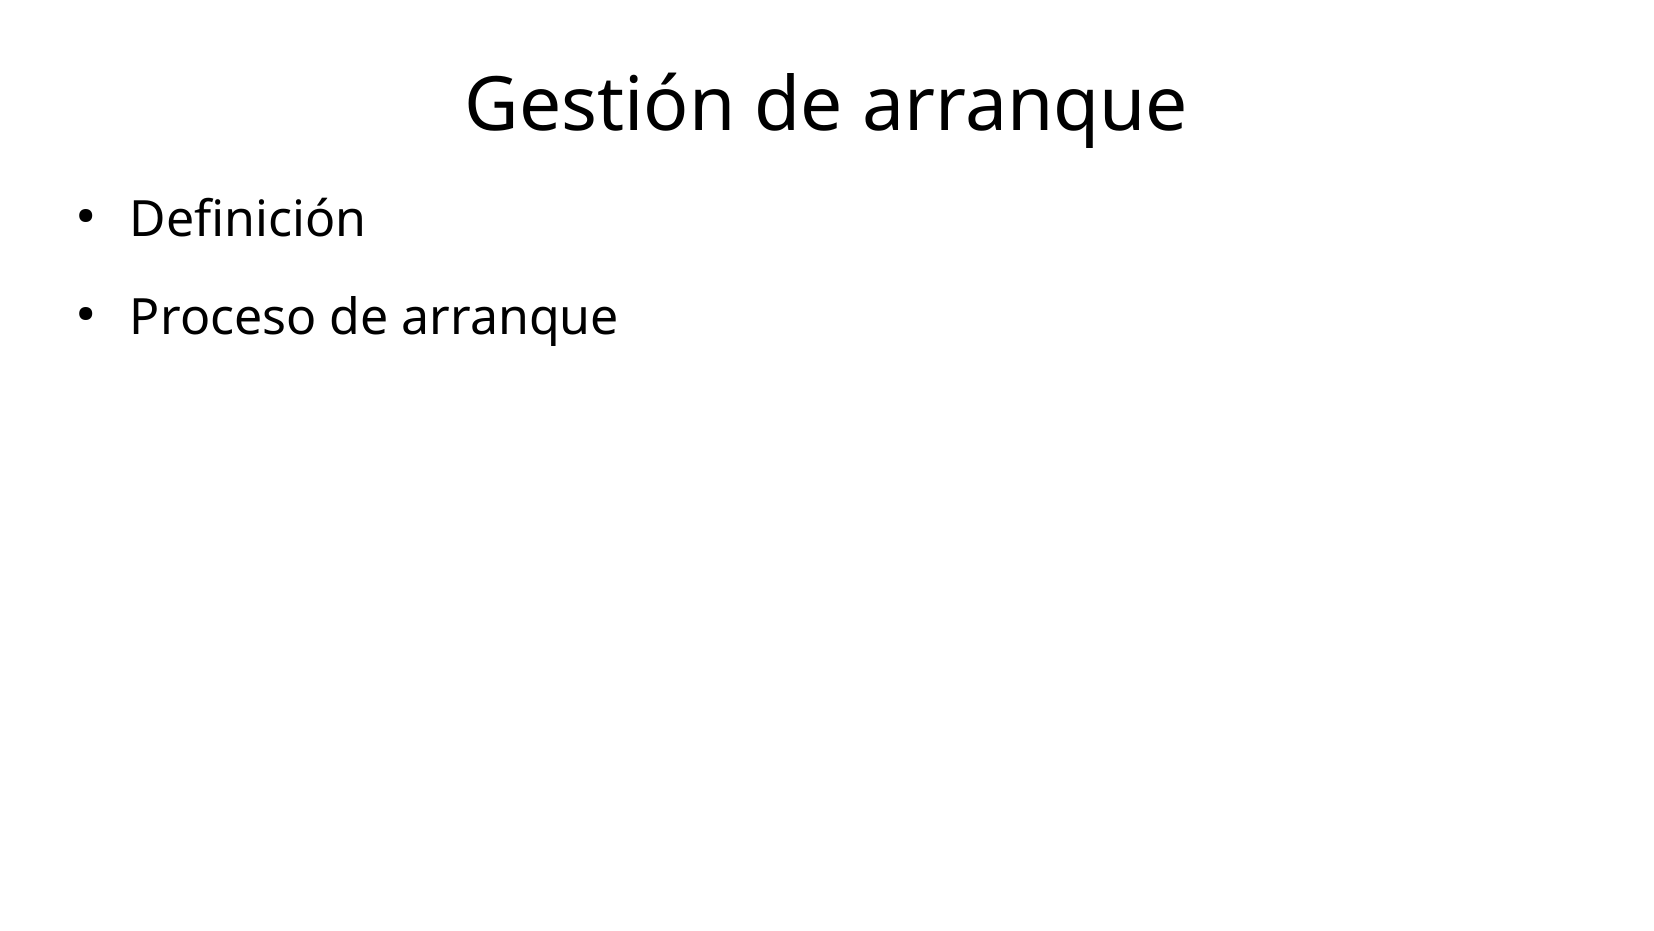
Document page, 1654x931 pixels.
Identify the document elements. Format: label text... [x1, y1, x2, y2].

list Definición Proceso de arranque [59, 183, 1595, 892]
title Gestión de arranque [82, 48, 1571, 154]
